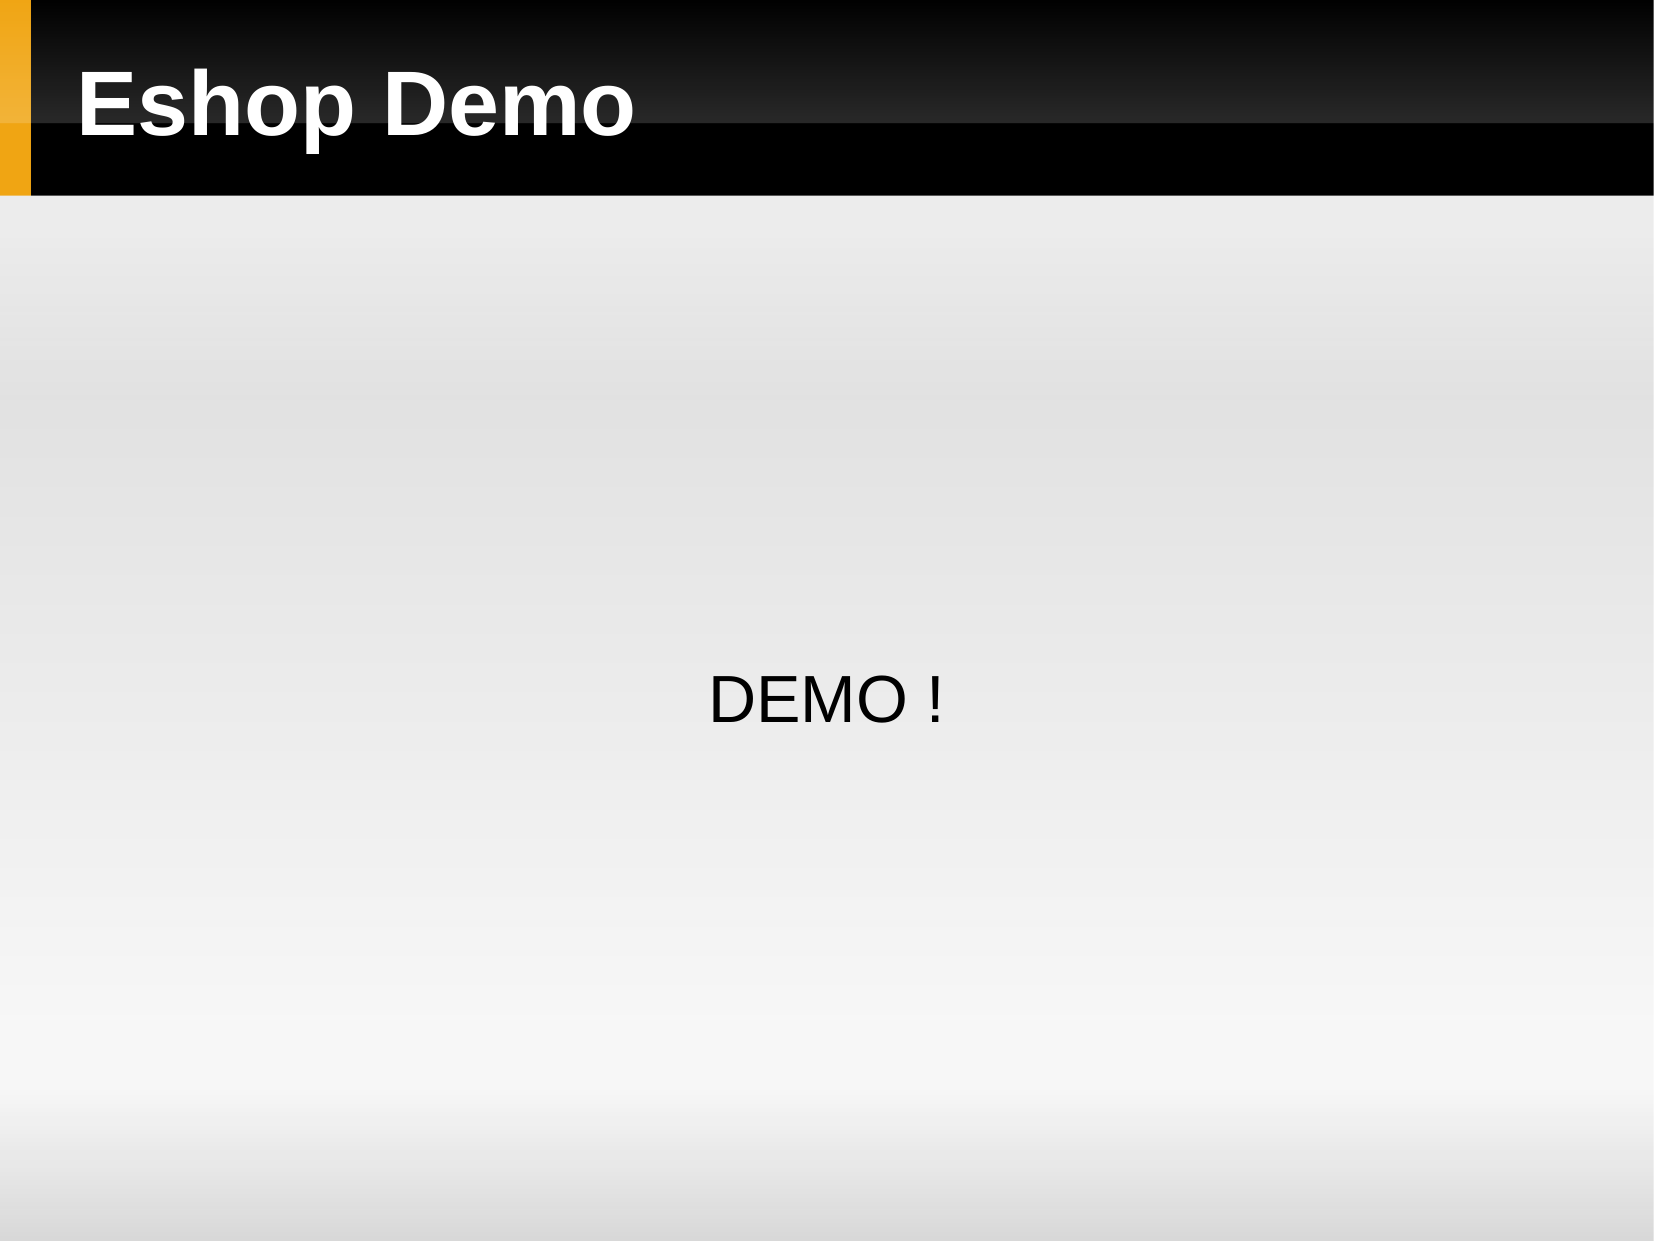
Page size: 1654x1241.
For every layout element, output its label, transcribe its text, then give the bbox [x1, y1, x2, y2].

subtitle DEMO ! [82, 290, 1571, 1109]
picture [0, 0, 1654, 1241]
title Eshop Demo [76, 0, 1565, 208]
